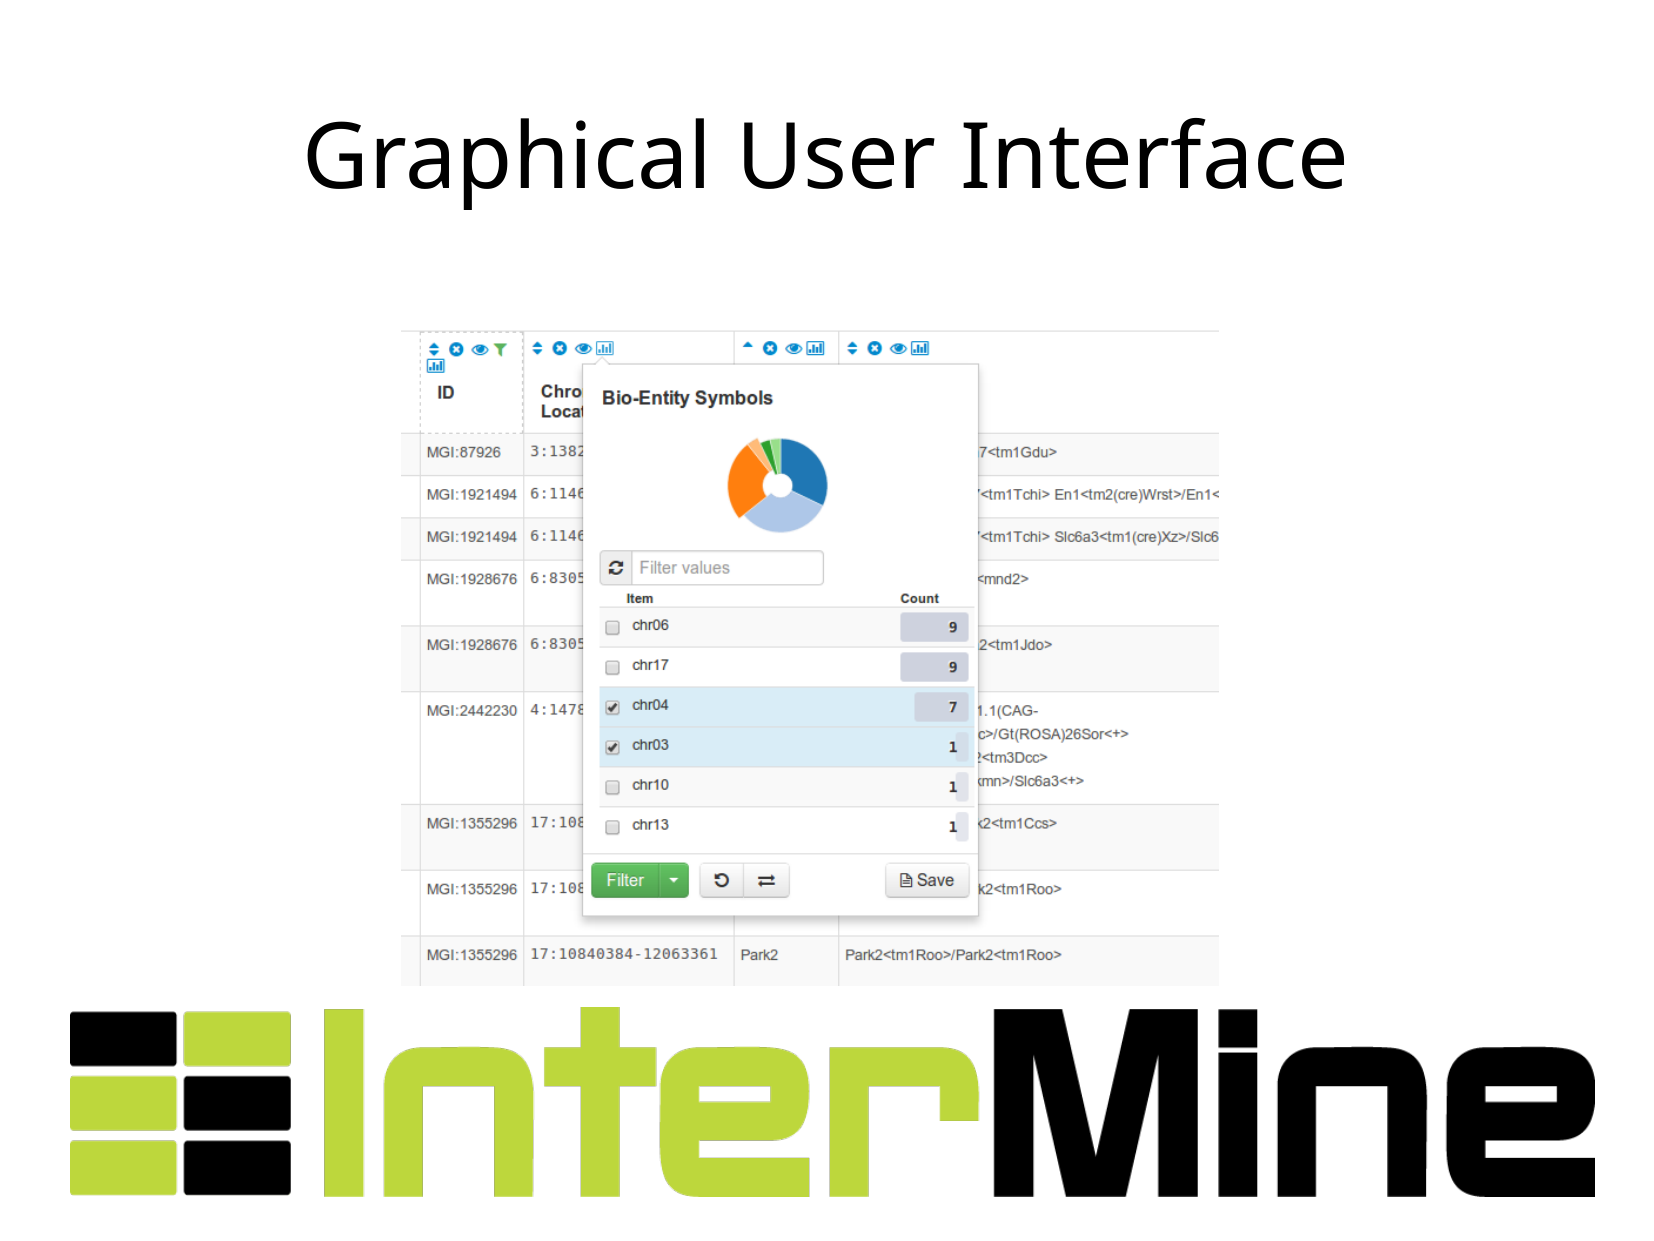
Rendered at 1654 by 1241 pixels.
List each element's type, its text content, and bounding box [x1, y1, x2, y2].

title Graphical User Interface [82, 49, 1571, 257]
picture [70, 1007, 1595, 1197]
picture [401, 313, 1219, 986]
